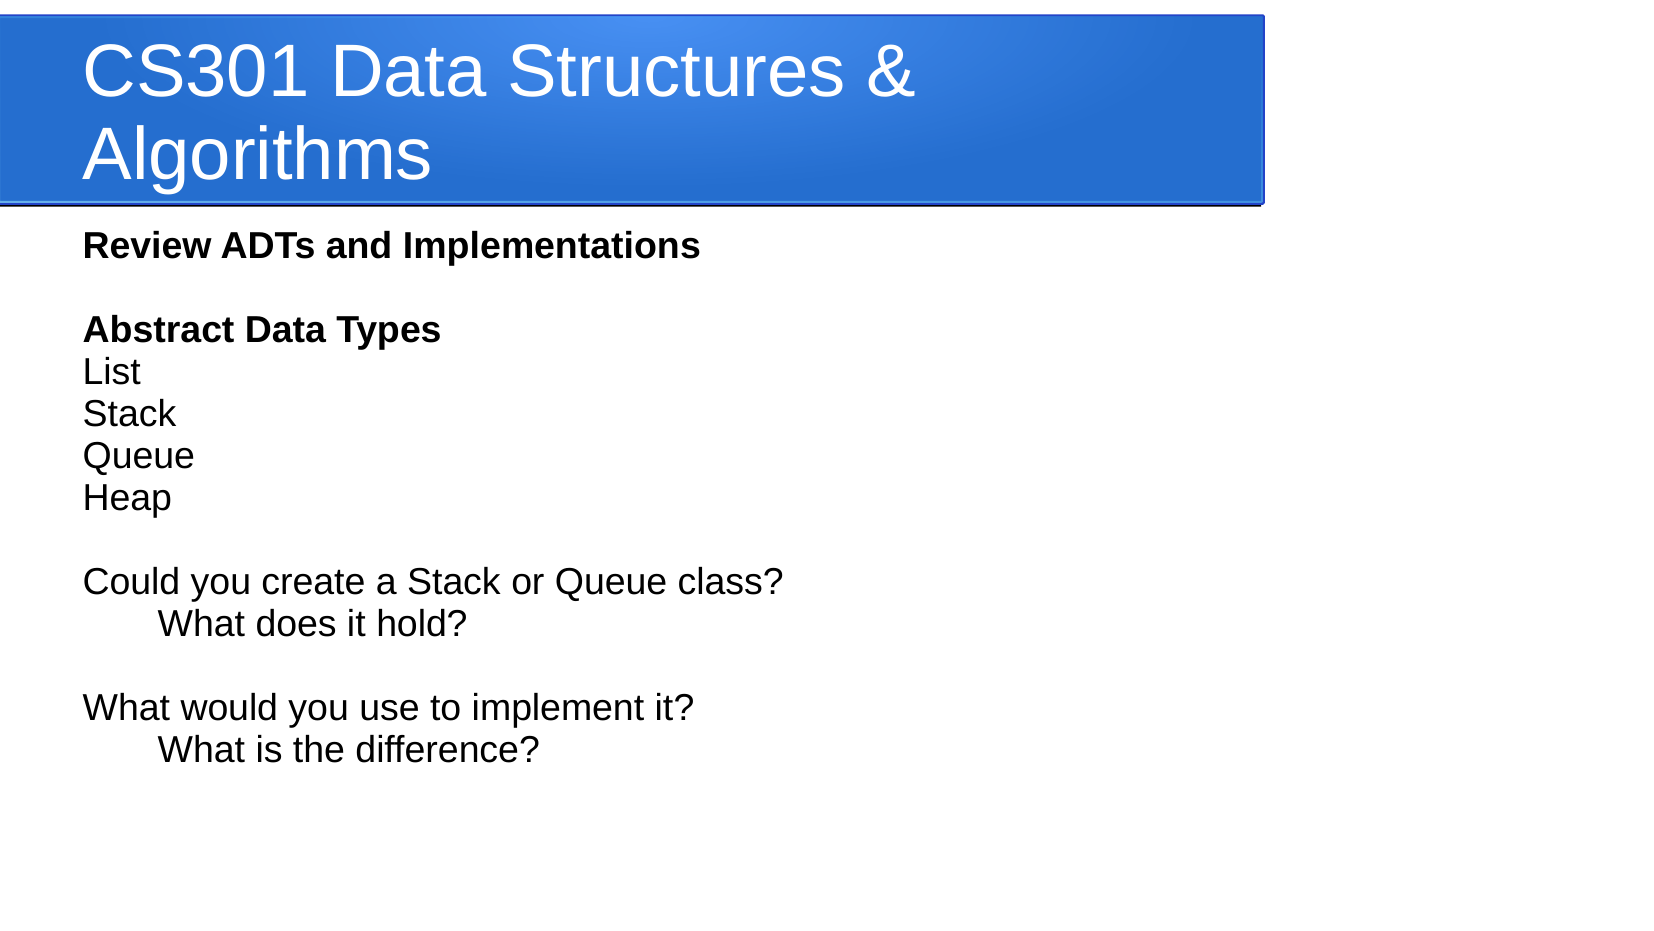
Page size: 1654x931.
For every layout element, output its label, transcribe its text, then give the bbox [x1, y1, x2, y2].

title CS301 Data Structures & Algorithms [82, 29, 1235, 196]
subtitle Review ADTs and Implementations Abstract Data Types List Stack Queue Heap Could you create a Stack or Queue class? What does it hold? What would you use to implement it? What is the difference? [82, 224, 1096, 855]
